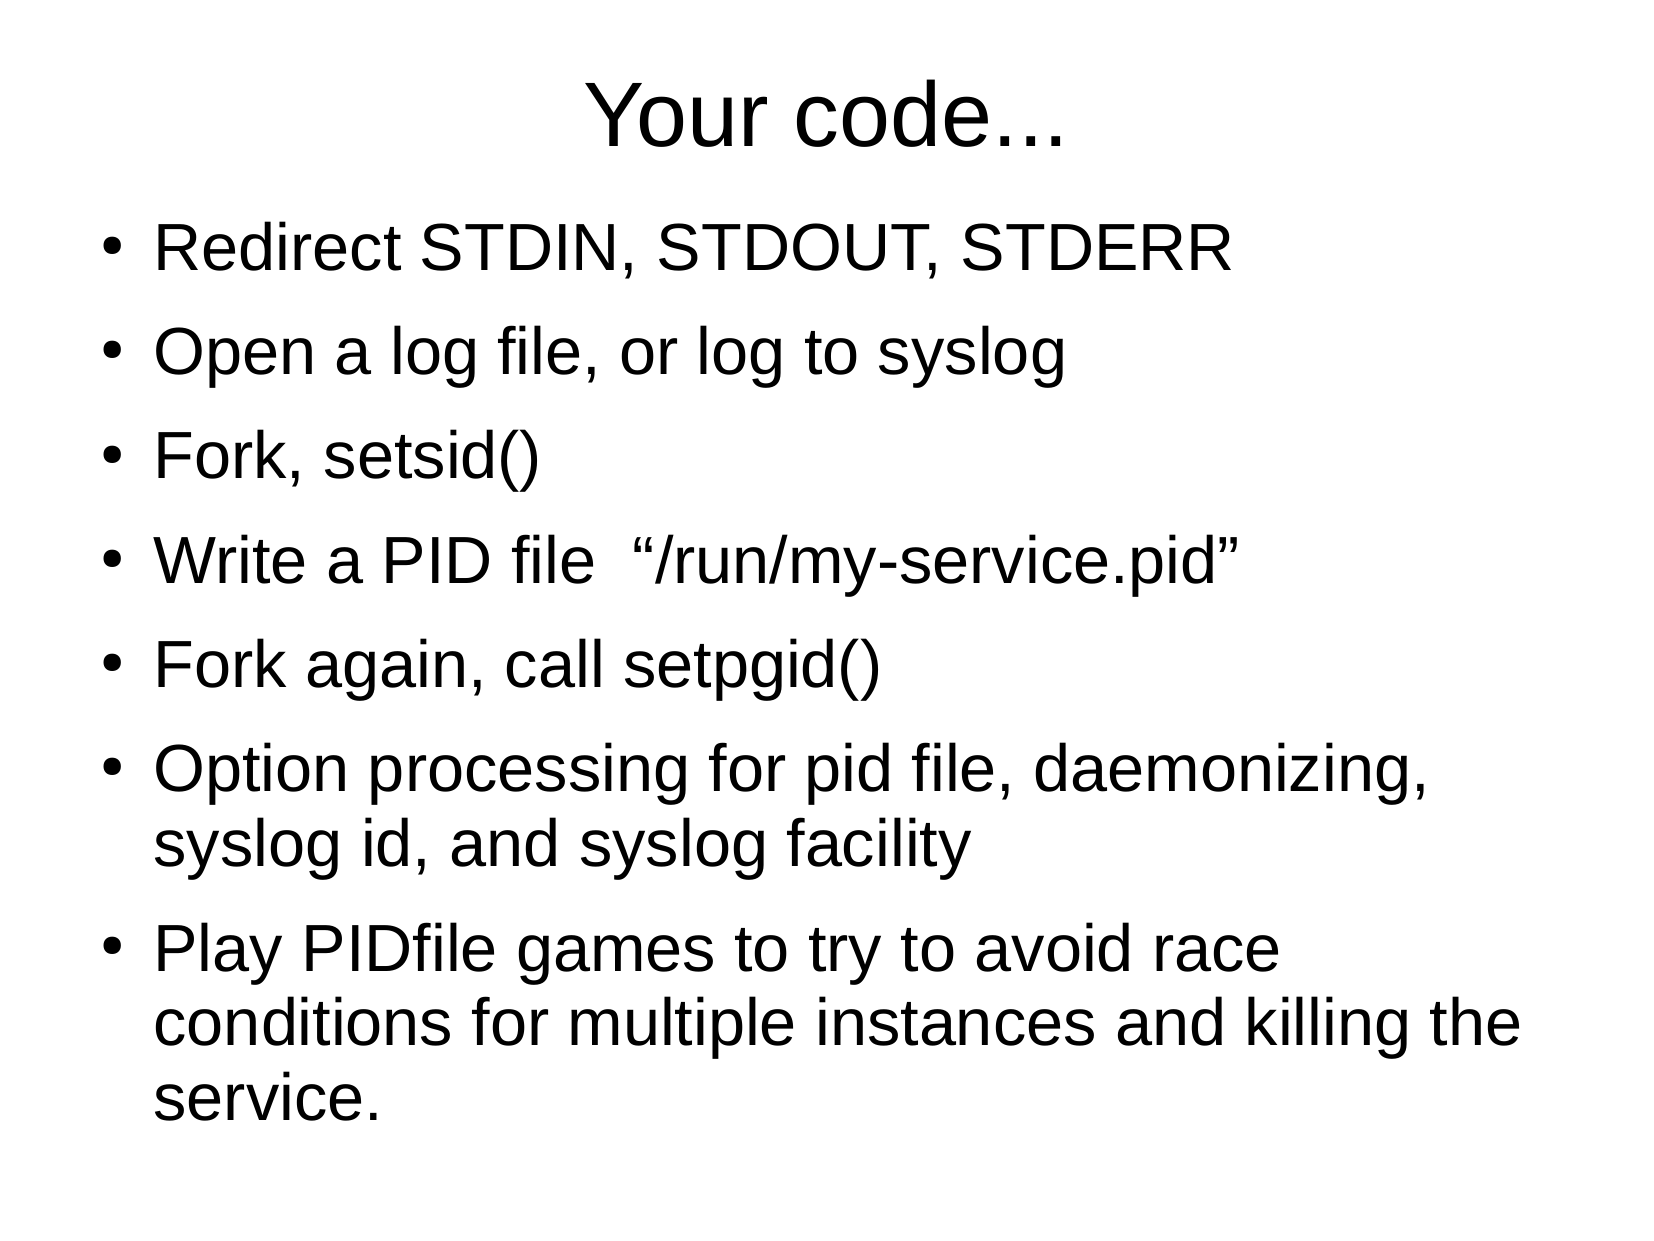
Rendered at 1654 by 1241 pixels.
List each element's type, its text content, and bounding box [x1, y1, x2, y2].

list Redirect STDIN, STDOUT, STDERR Open a log file, or log to syslog Fork, setsid() Write a PID file “/run/my-service.pid” Fork again, call setpgid() Option processing for pid file, daemonizing, syslog id, and syslog facility Play PIDfile games to try to avoid race conditions for multiple instances and killing the service. [82, 210, 1571, 1186]
title Your code... [82, 49, 1571, 181]
